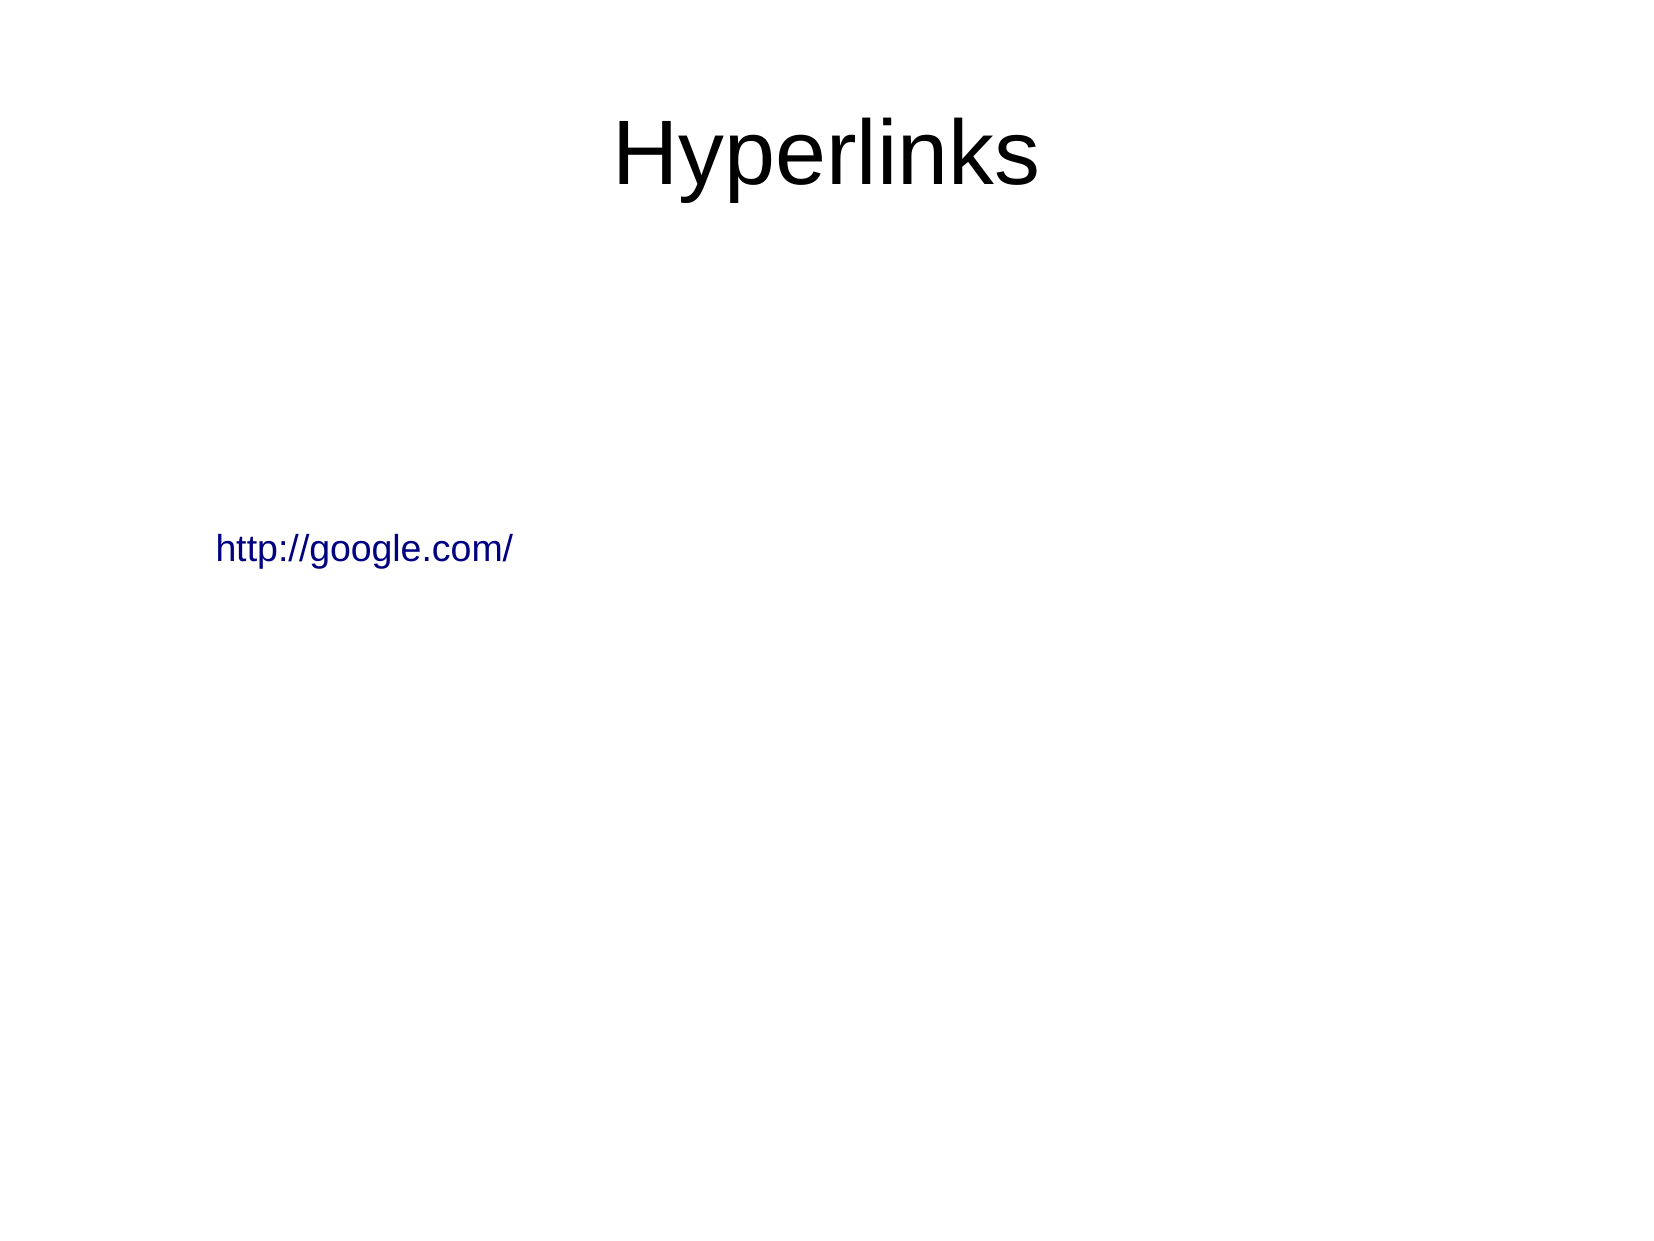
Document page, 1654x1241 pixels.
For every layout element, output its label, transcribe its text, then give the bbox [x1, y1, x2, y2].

text_box http://google.com/ [200, 519, 570, 590]
title Hyperlinks [82, 49, 1571, 257]
